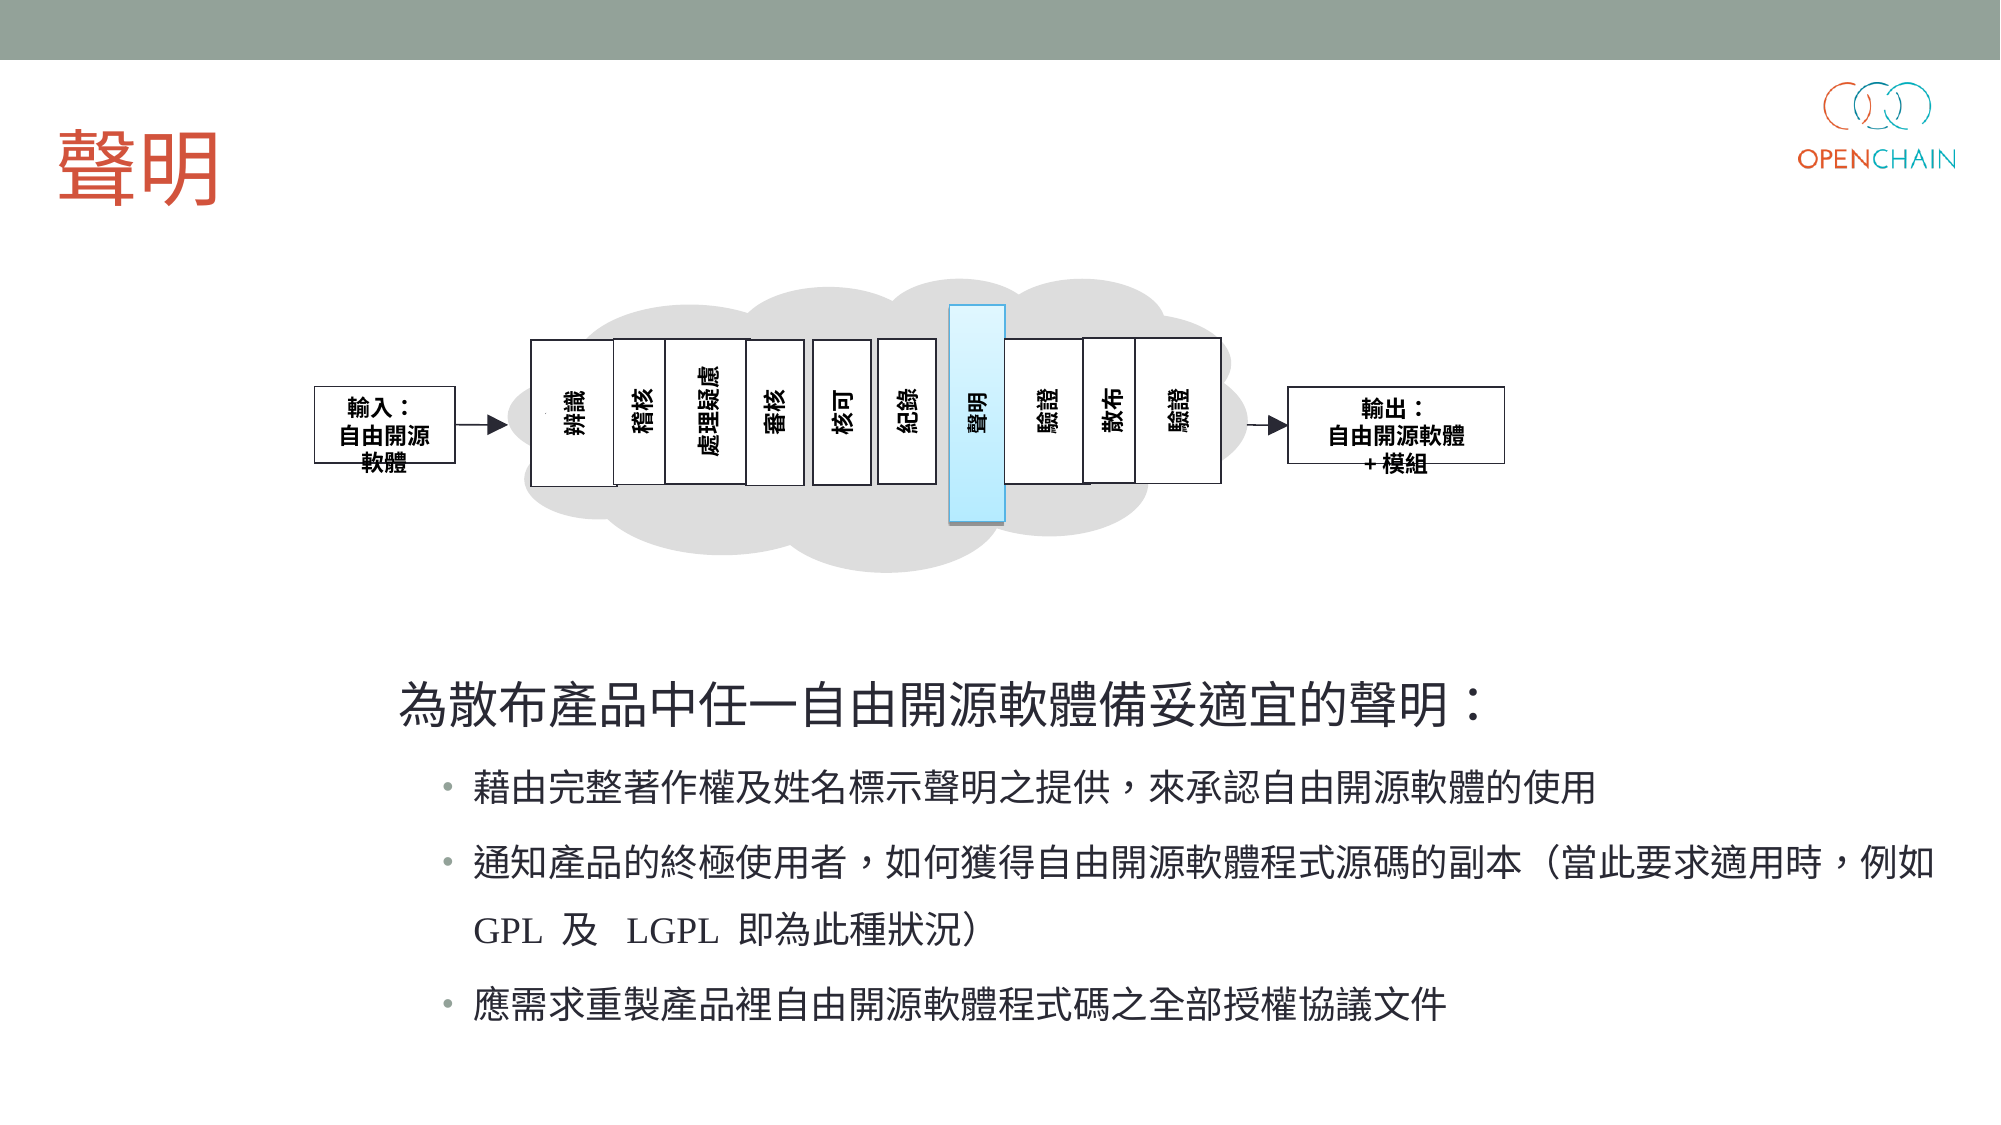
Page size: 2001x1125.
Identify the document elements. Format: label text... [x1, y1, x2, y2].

text_box 輸入： 自由開源軟體 [314, 386, 455, 464]
text_box 紀錄 [877, 338, 936, 485]
text_box 稽核 [613, 339, 664, 485]
text_box 輸出： 自由開源軟體 +模組 [1288, 386, 1505, 464]
list 為散布產品中任一自由開源軟體備妥適宜的聲明： 藉由完整著作權及姓名標示聲明之提供，來承認自由開源軟體的使用 通知產品的終極使用者，如何獲得自由開源軟體程式源碼的副本（當此要求適用時，例如GPL 及 LGPL 即為此種狀況） 應需求重製產品裡自由開源軟體程式碼之全部授權協議文件 [357, 643, 2000, 1055]
text_box 處理疑慮 [664, 338, 751, 485]
text_box 聲明 [949, 305, 1005, 522]
text_box [507, 387, 531, 447]
text_box 驗證 [1135, 338, 1221, 484]
picture [1798, 82, 1955, 169]
text_box [1221, 340, 1248, 462]
text_box 散布 [1083, 337, 1142, 484]
text_box 核可 [812, 339, 871, 485]
text_box [524, 278, 1219, 573]
text_box 辨識 [531, 340, 617, 487]
text_box 聲明 [40, 84, 1841, 247]
text_box 審核 [745, 340, 804, 486]
text_box 驗證 [1004, 338, 1091, 485]
